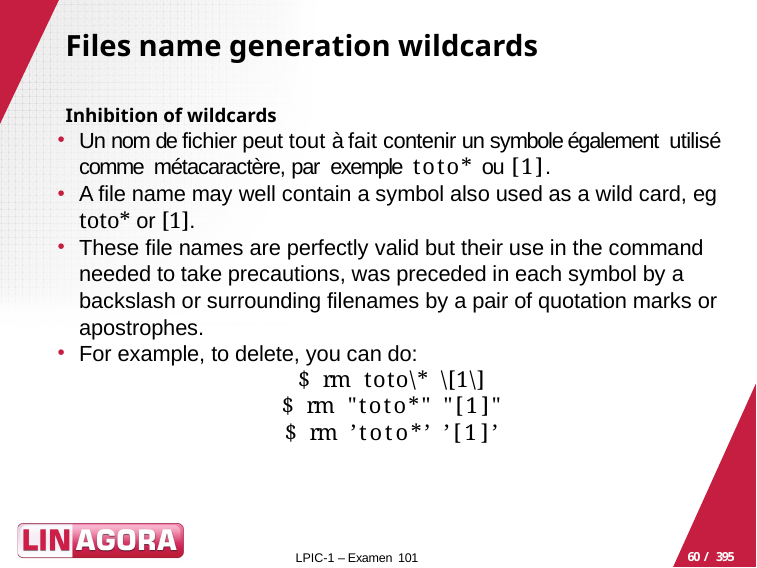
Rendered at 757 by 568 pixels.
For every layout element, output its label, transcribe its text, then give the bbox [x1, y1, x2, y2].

text_box Inhibition of wildcards Un nom de fichier peut tout à fait contenir un symbole également utilisé comme métacaractère, par exemple toto* ou [1]. A file name may well contain a symbol also used as a wild card, eg toto* or [1]. These file names are perfectly valid but their use in the command needed to take precautions, was preceded in each symbol by a backslash or surrounding filenames by a pair of quotation marks or apostrophes. For example, to delete, you can do: $ rm toto\* \[1\] $ rm "toto*" "[1]" $ rm ’toto*’ ’[1]’ [32, 103, 724, 456]
text_box [17, 520, 184, 562]
text_box LPIC-1 – Examen 101 [293, 549, 420, 568]
text_box <numéro> / 395 [683, 549, 747, 568]
text_box Files name generation wildcards [63, 26, 697, 103]
picture [0, 0, 352, 352]
